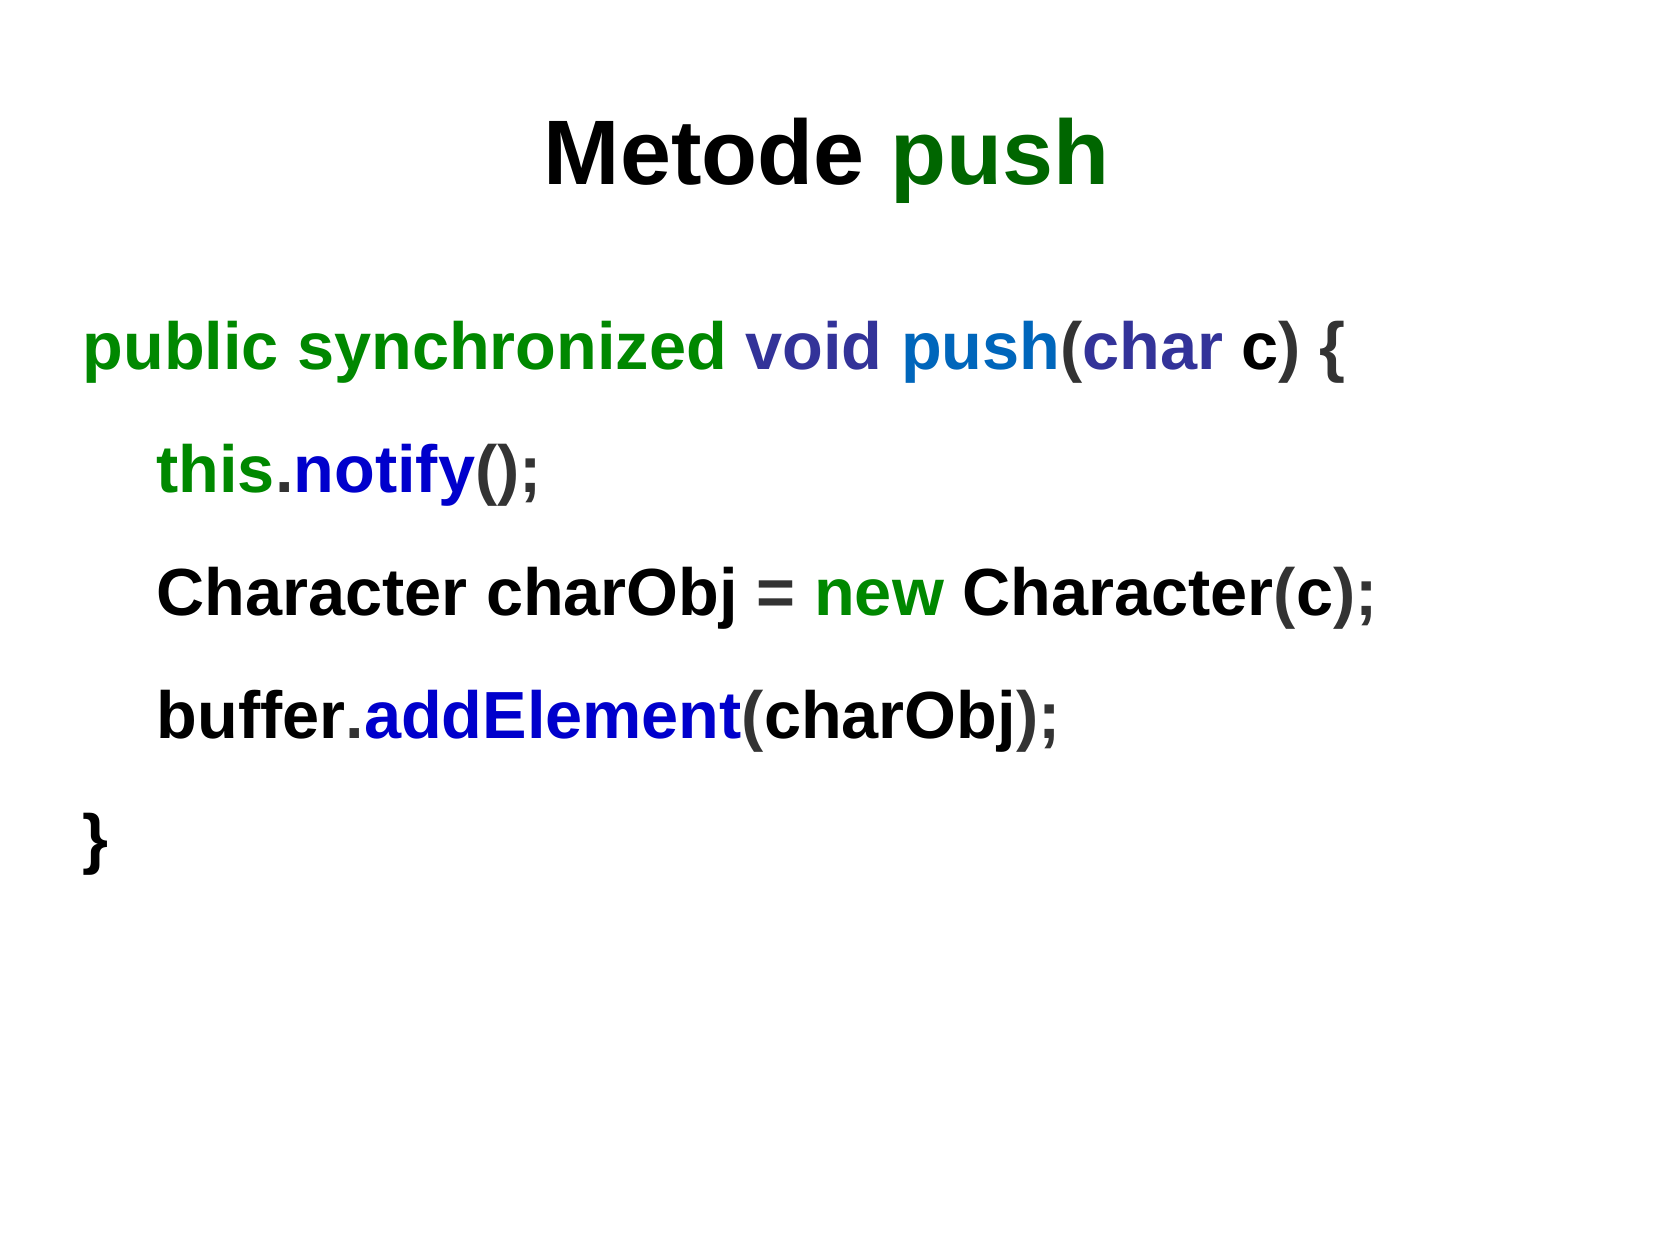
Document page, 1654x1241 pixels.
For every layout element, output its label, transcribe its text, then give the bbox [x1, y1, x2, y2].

list public synchronized void push(char c) { this.notify(); Character charObj = new Character(c); buffer.addElement(charObj); } [82, 290, 1538, 1010]
title Metode push [82, 49, 1571, 257]
